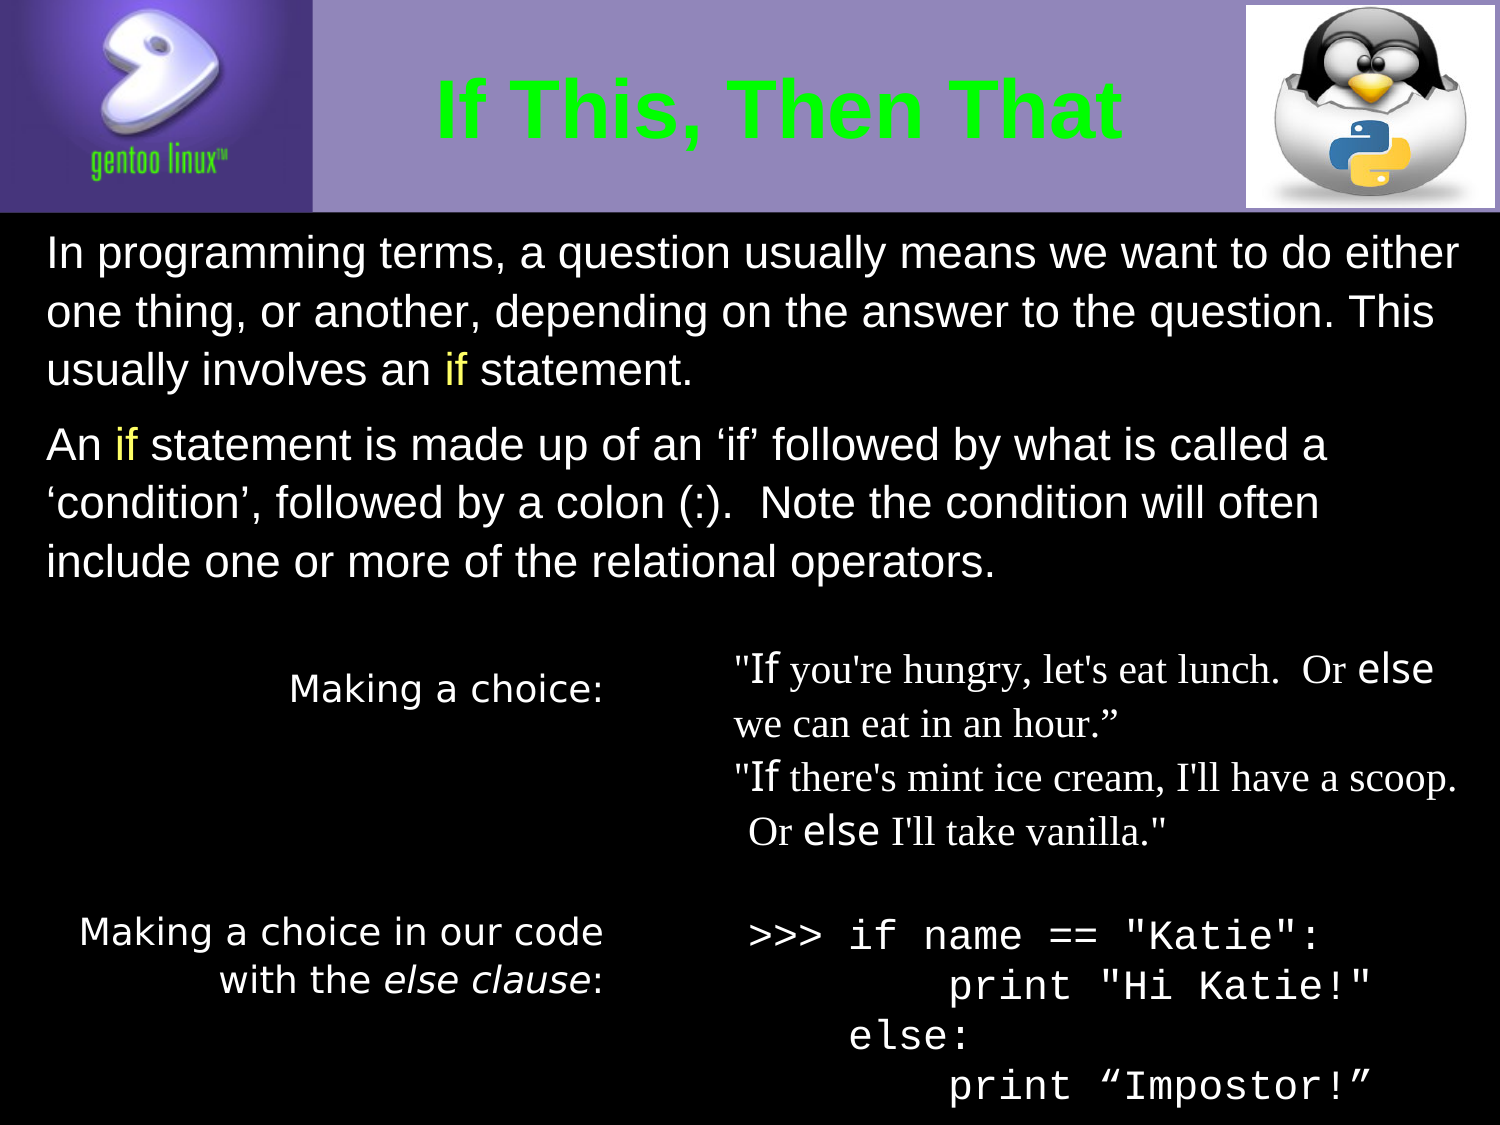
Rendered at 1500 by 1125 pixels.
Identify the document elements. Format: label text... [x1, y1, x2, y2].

list In programming terms, a question usually means we want to do either one thing, or another, depending on the answer to the question. This usually involves an if statement. An if statement is made up of an ‘if’ followed by what is called a ‘condition’, followed by a colon (:). Note the condition will often include one or more of the relational operators. [27, 220, 1461, 595]
picture [0, 0, 302, 184]
text_box "If you're hungry, let's eat lunch. Or else we can eat in an hour.” "If there's mint ice cream, I'll have a scoop. Or else I'll take vanilla." >>> if name == "Katie": print "Hi Katie!" else: print “Impostor!” [733, 638, 1486, 1105]
picture [1246, 5, 1495, 208]
title If This, Then That [324, 12, 1235, 201]
text_box Making a choice: Making a choice in our code with the else clause: [20, 661, 605, 1016]
